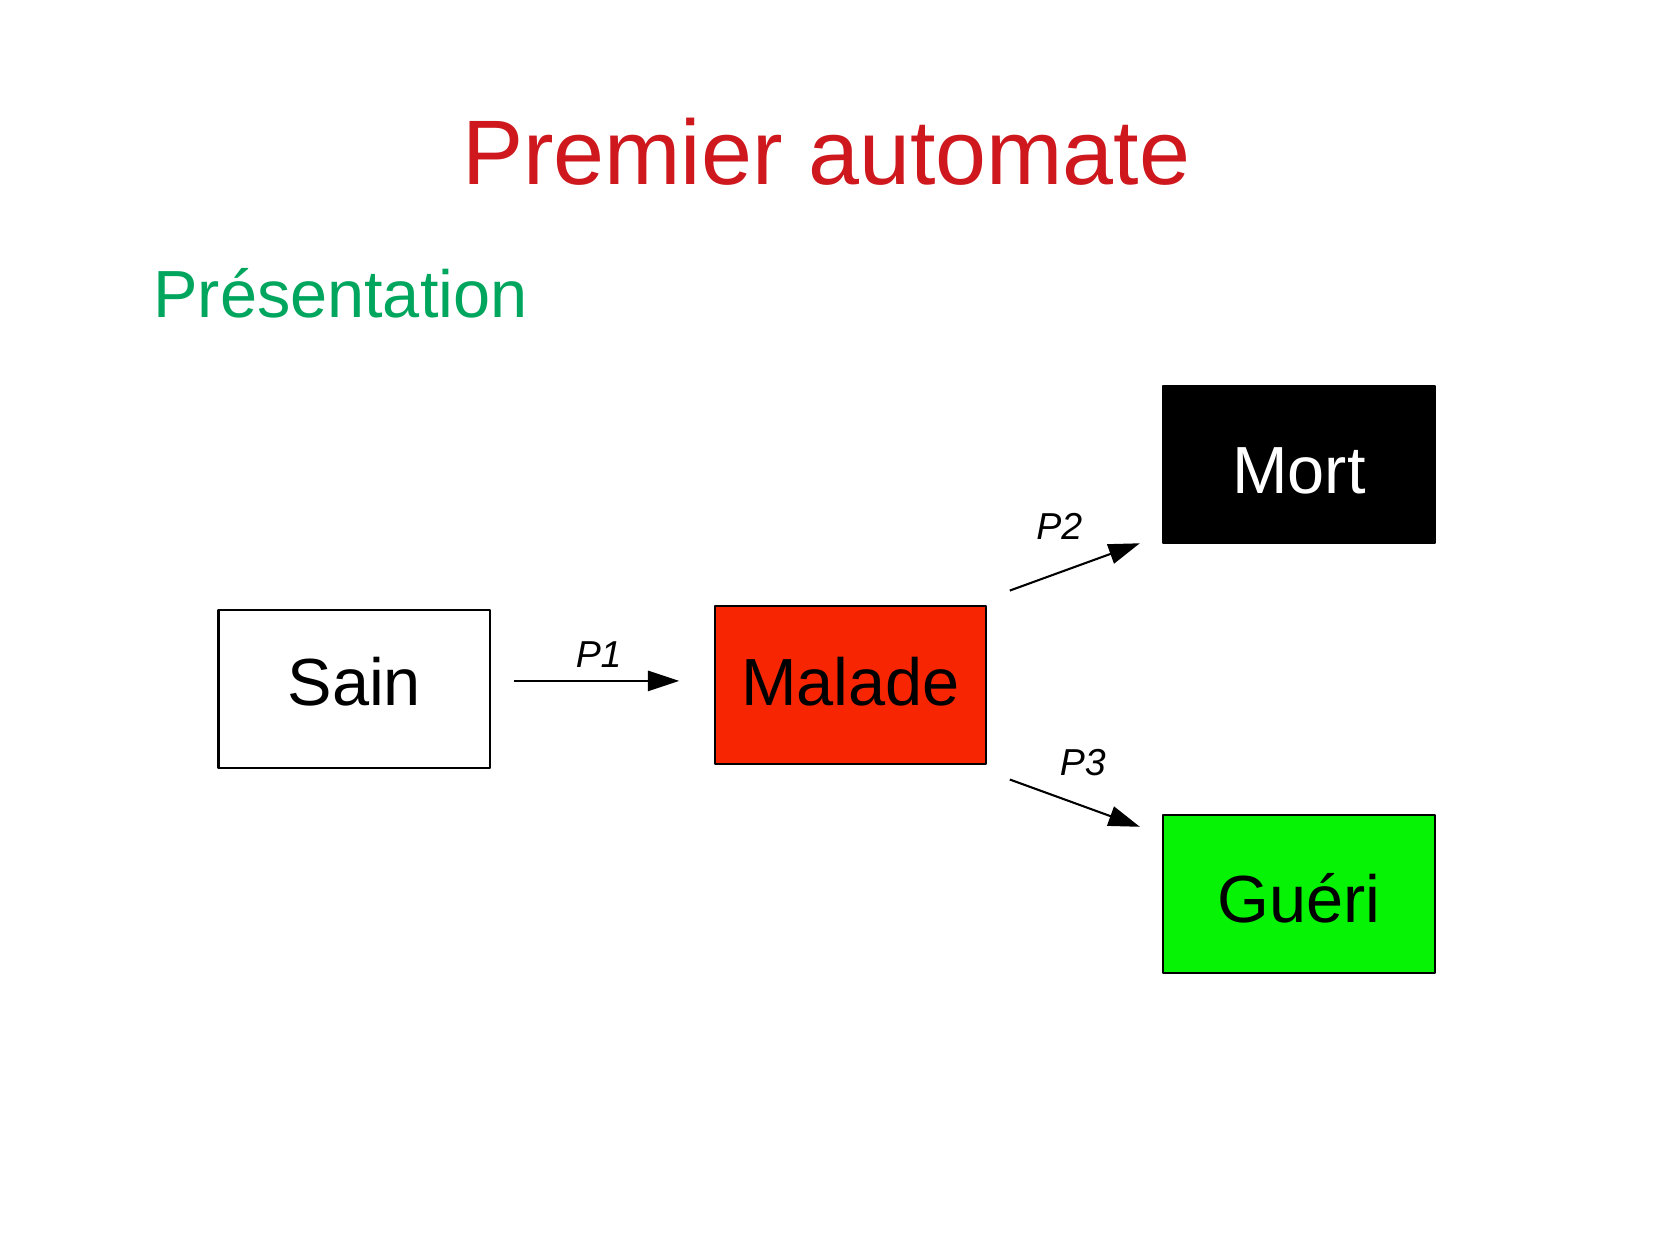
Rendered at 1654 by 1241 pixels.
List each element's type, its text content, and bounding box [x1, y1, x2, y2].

list Présentation [82, 256, 1571, 976]
text_box [1163, 385, 1436, 425]
text_box Mort [1163, 425, 1436, 583]
text_box Guéri [1163, 854, 1436, 1013]
text_box Sain [218, 637, 491, 796]
text_box P2 [1021, 498, 1105, 556]
text_box Malade [714, 637, 987, 796]
text_box P1 [561, 625, 644, 683]
text_box [714, 605, 987, 637]
title Premier automate [82, 49, 1571, 256]
text_box [1163, 814, 1436, 854]
text_box P3 [1045, 734, 1128, 792]
